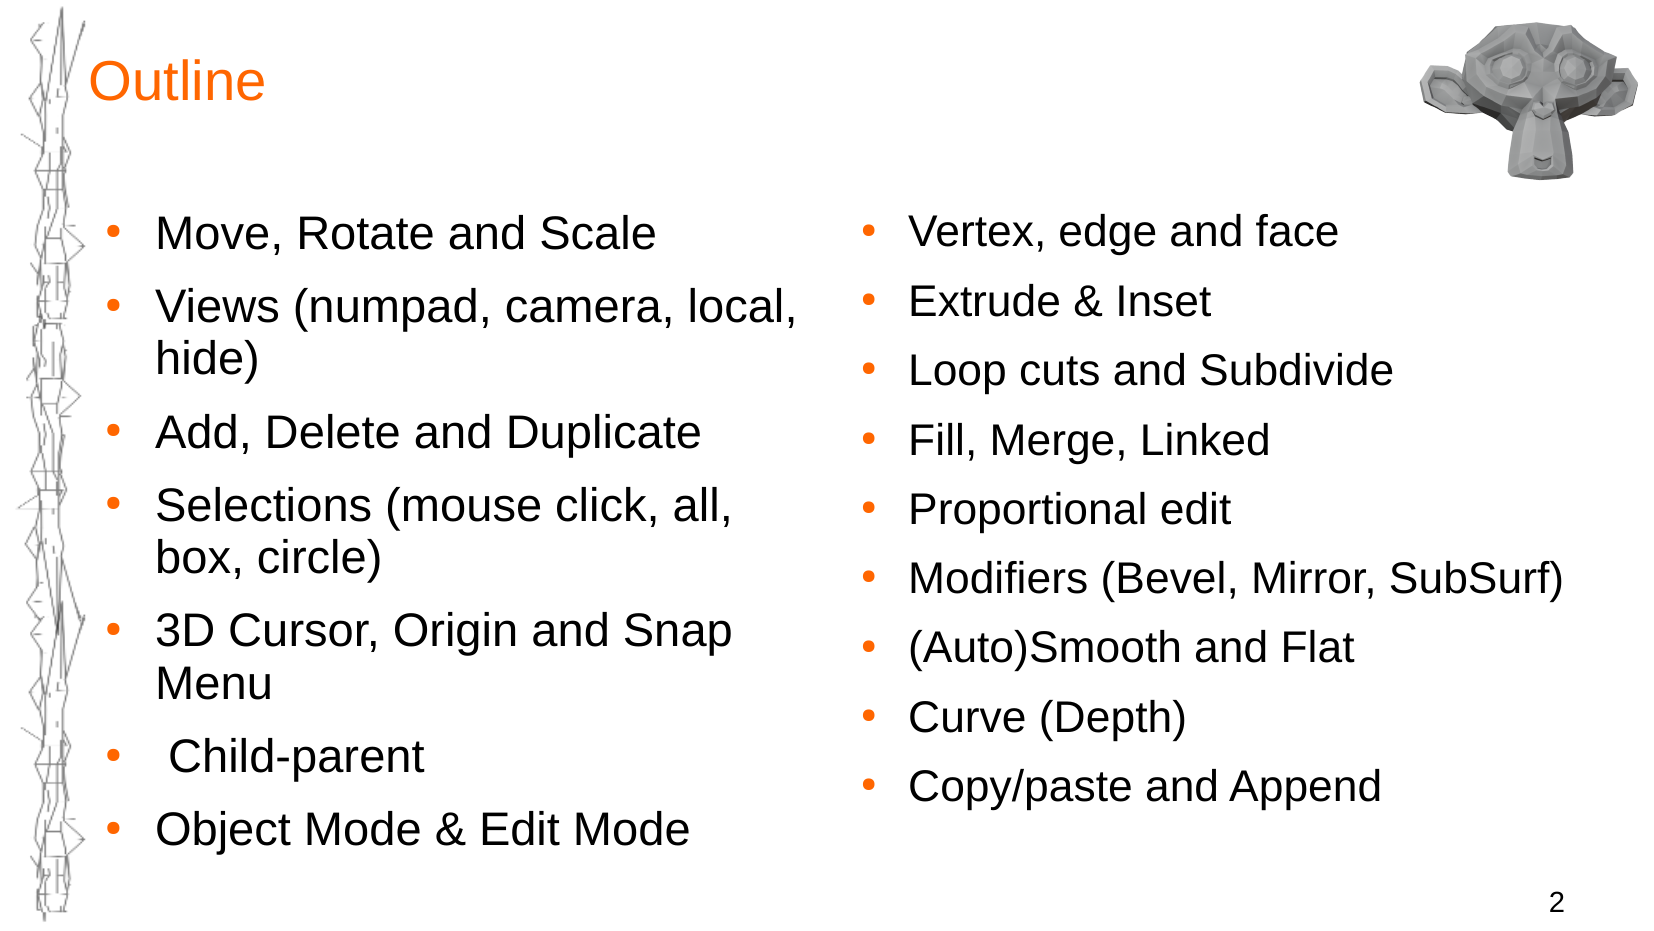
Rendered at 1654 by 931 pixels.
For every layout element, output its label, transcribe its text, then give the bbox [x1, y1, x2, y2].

title Outline [88, 29, 1447, 133]
list Move, Rotate and Scale Views (numpad, camera, local, hide) Add, Delete and Duplicate Selections (mouse click, all, box, circle) 3D Cursor, Origin and Snap Menu Child-parent Object Mode & Edit Mode [88, 206, 809, 857]
list Vertex, edge and face Extrude & Inset Loop cuts and Subdivide Fill, Merge, Linked Proportional edit Modifiers (Bevel, Mirror, SubSurf) (Auto)Smooth and Flat Curve (Depth) Copy/paste and Append [845, 206, 1566, 857]
picture [1411, 11, 1645, 189]
